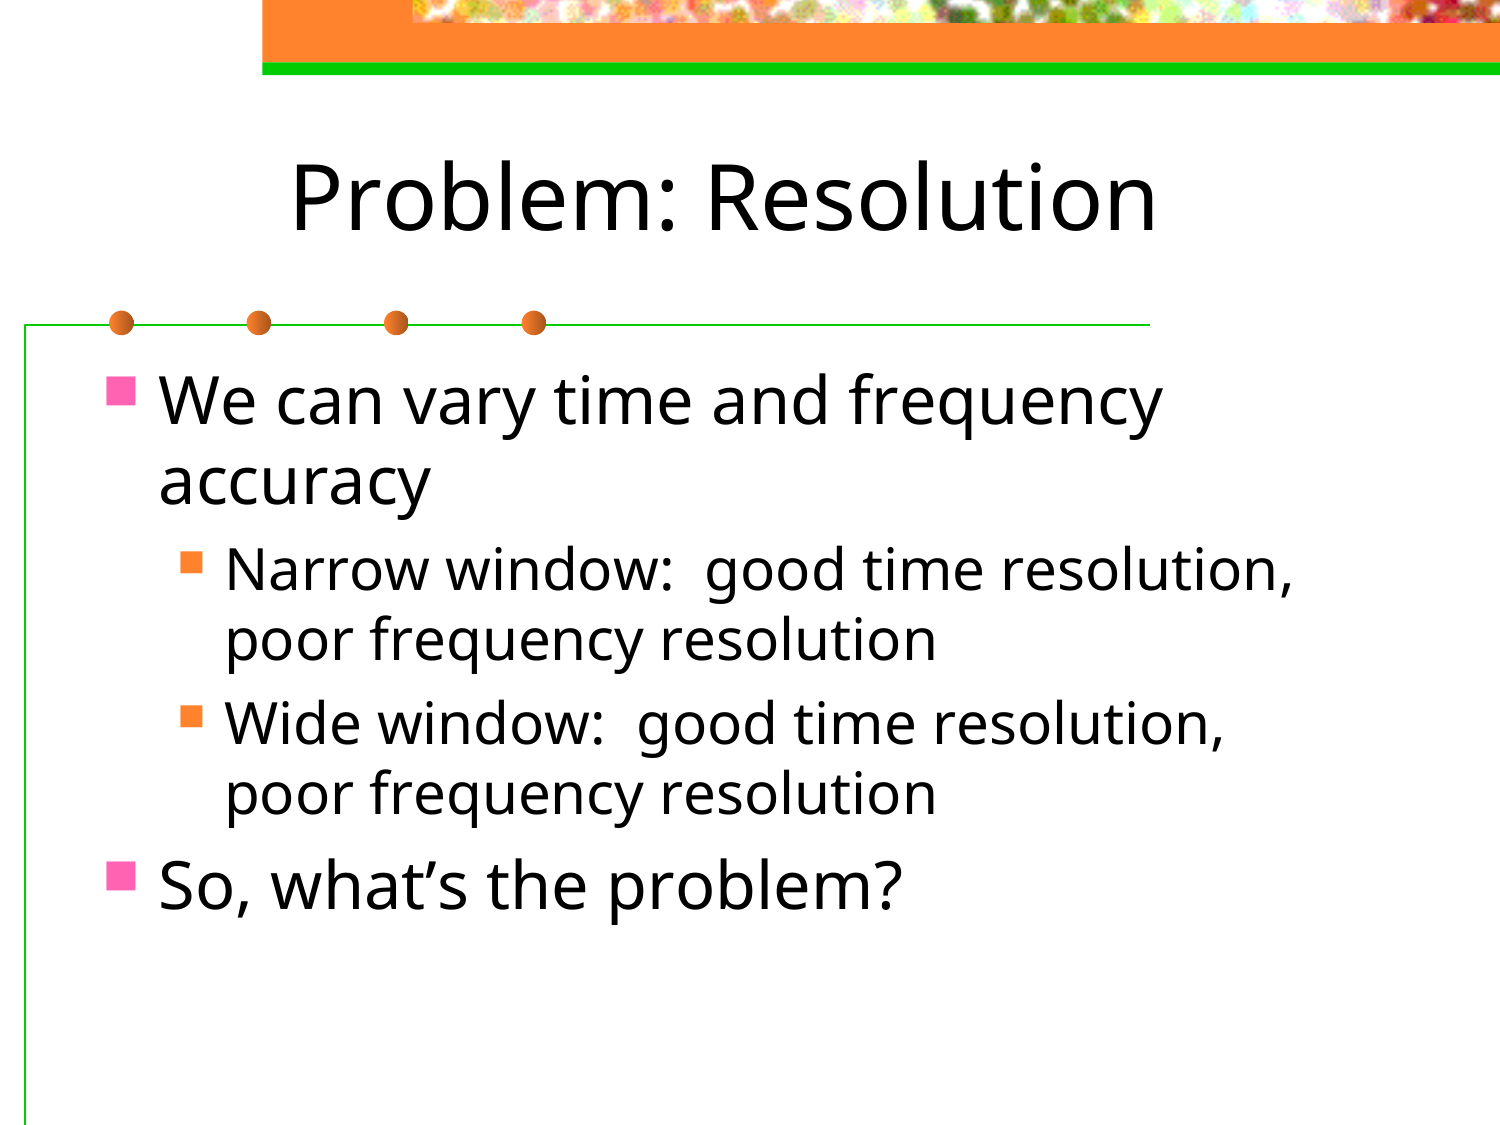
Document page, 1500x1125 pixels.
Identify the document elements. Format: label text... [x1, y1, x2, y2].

picture [412, 0, 1500, 23]
title Problem: Resolution [87, 99, 1363, 288]
list We can vary time and frequency accuracy Narrow window: good time resolution, poor frequency resolution Wide window: good time resolution, poor frequency resolution So, what’s the problem? [87, 350, 1363, 1076]
